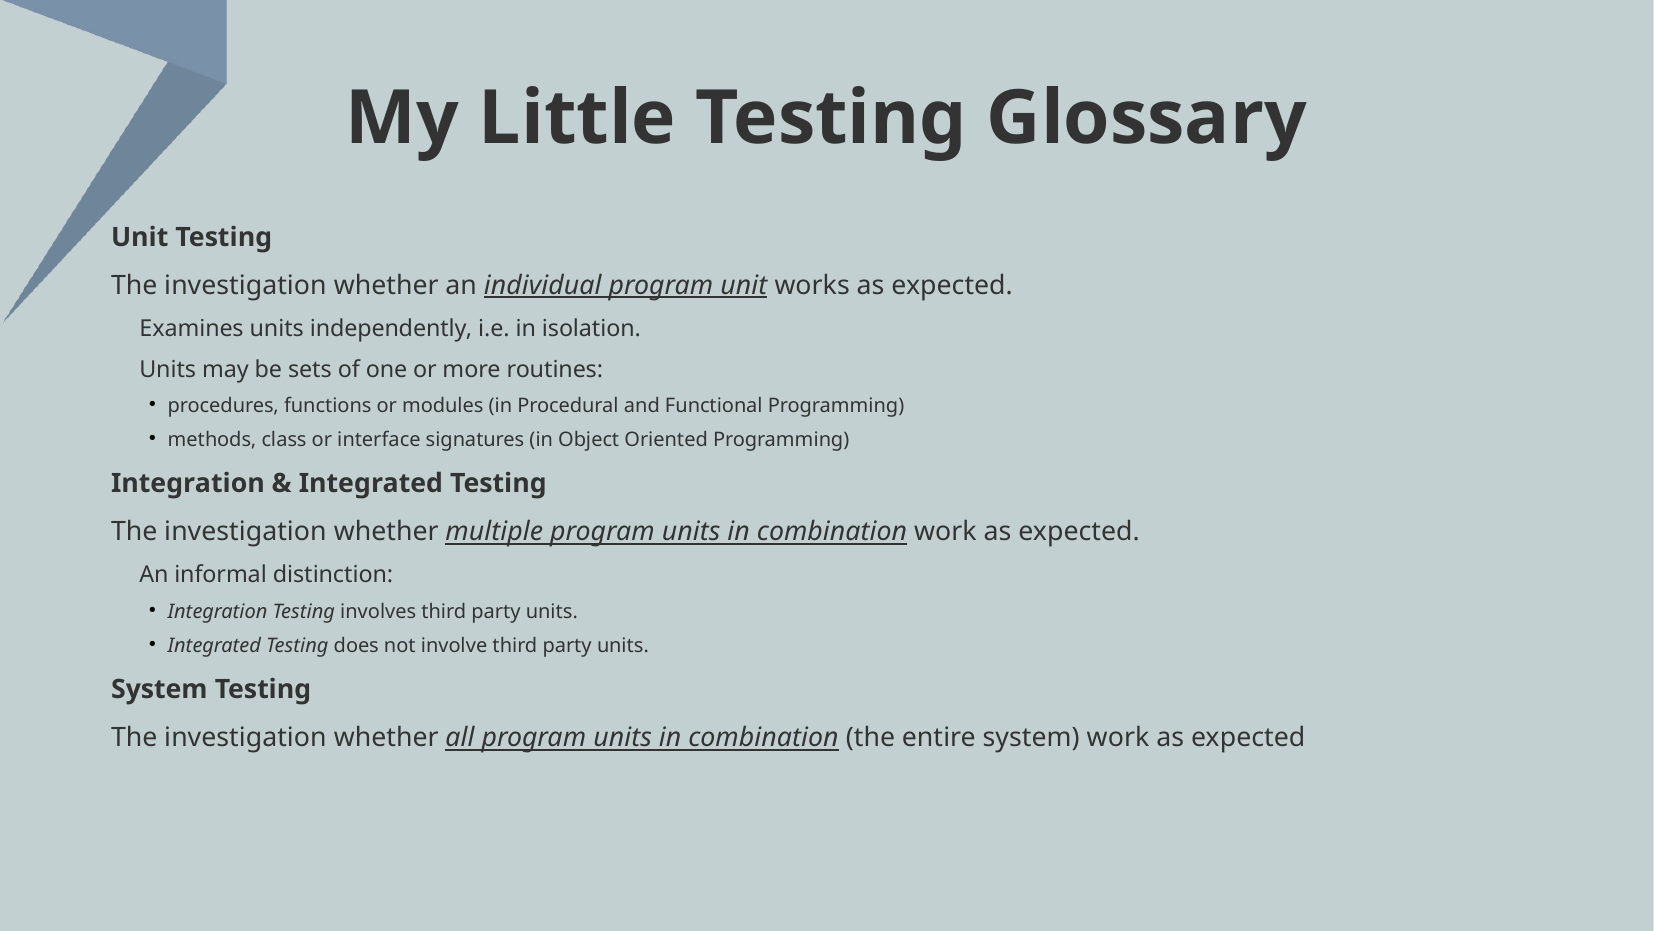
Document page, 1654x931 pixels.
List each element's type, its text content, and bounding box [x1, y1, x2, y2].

list Unit Testing The investigation whether an individual program unit works as expected. Examines units independently, i.e. in isolation. Units may be sets of one or more routines: procedures, functions or modules (in Procedural and Functional Programming) methods, class or interface signatures (in Object Oriented Programming) Integration & Integrated Testing The investigation whether multiple program units in combination work as expected. An informal distinction: Integration Testing involves third party units. Integrated Testing does not involve third party units. System Testing The investigation whether all program units in combination (the entire system) work as expected [82, 217, 1571, 758]
picture [0, 0, 1654, 931]
title My Little Testing Glossary [82, 37, 1571, 193]
